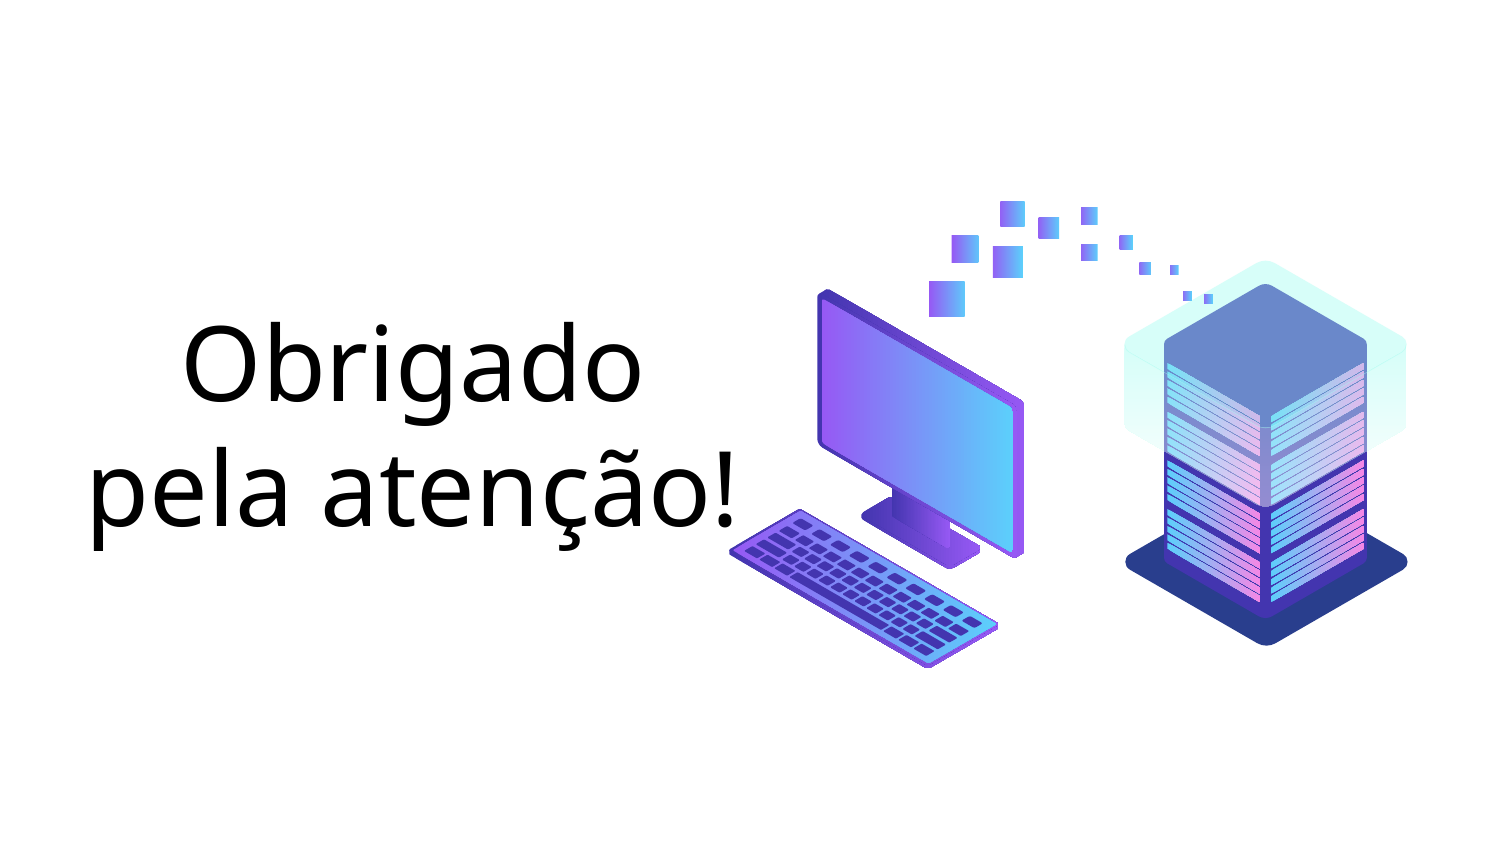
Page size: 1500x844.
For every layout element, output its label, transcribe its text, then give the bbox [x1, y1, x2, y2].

title Obrigado pela atenção! [64, 225, 762, 619]
text_box [1170, 265, 1179, 275]
text_box [729, 509, 999, 668]
text_box [1119, 235, 1133, 250]
text_box [1081, 207, 1098, 225]
text_box [817, 289, 1025, 569]
text_box [951, 235, 979, 263]
text_box [992, 246, 1023, 278]
text_box [1081, 244, 1098, 261]
text_box [1139, 262, 1151, 275]
text_box [929, 281, 965, 317]
text_box [1038, 217, 1060, 239]
text_box [1000, 201, 1025, 227]
text_box [1124, 260, 1408, 646]
